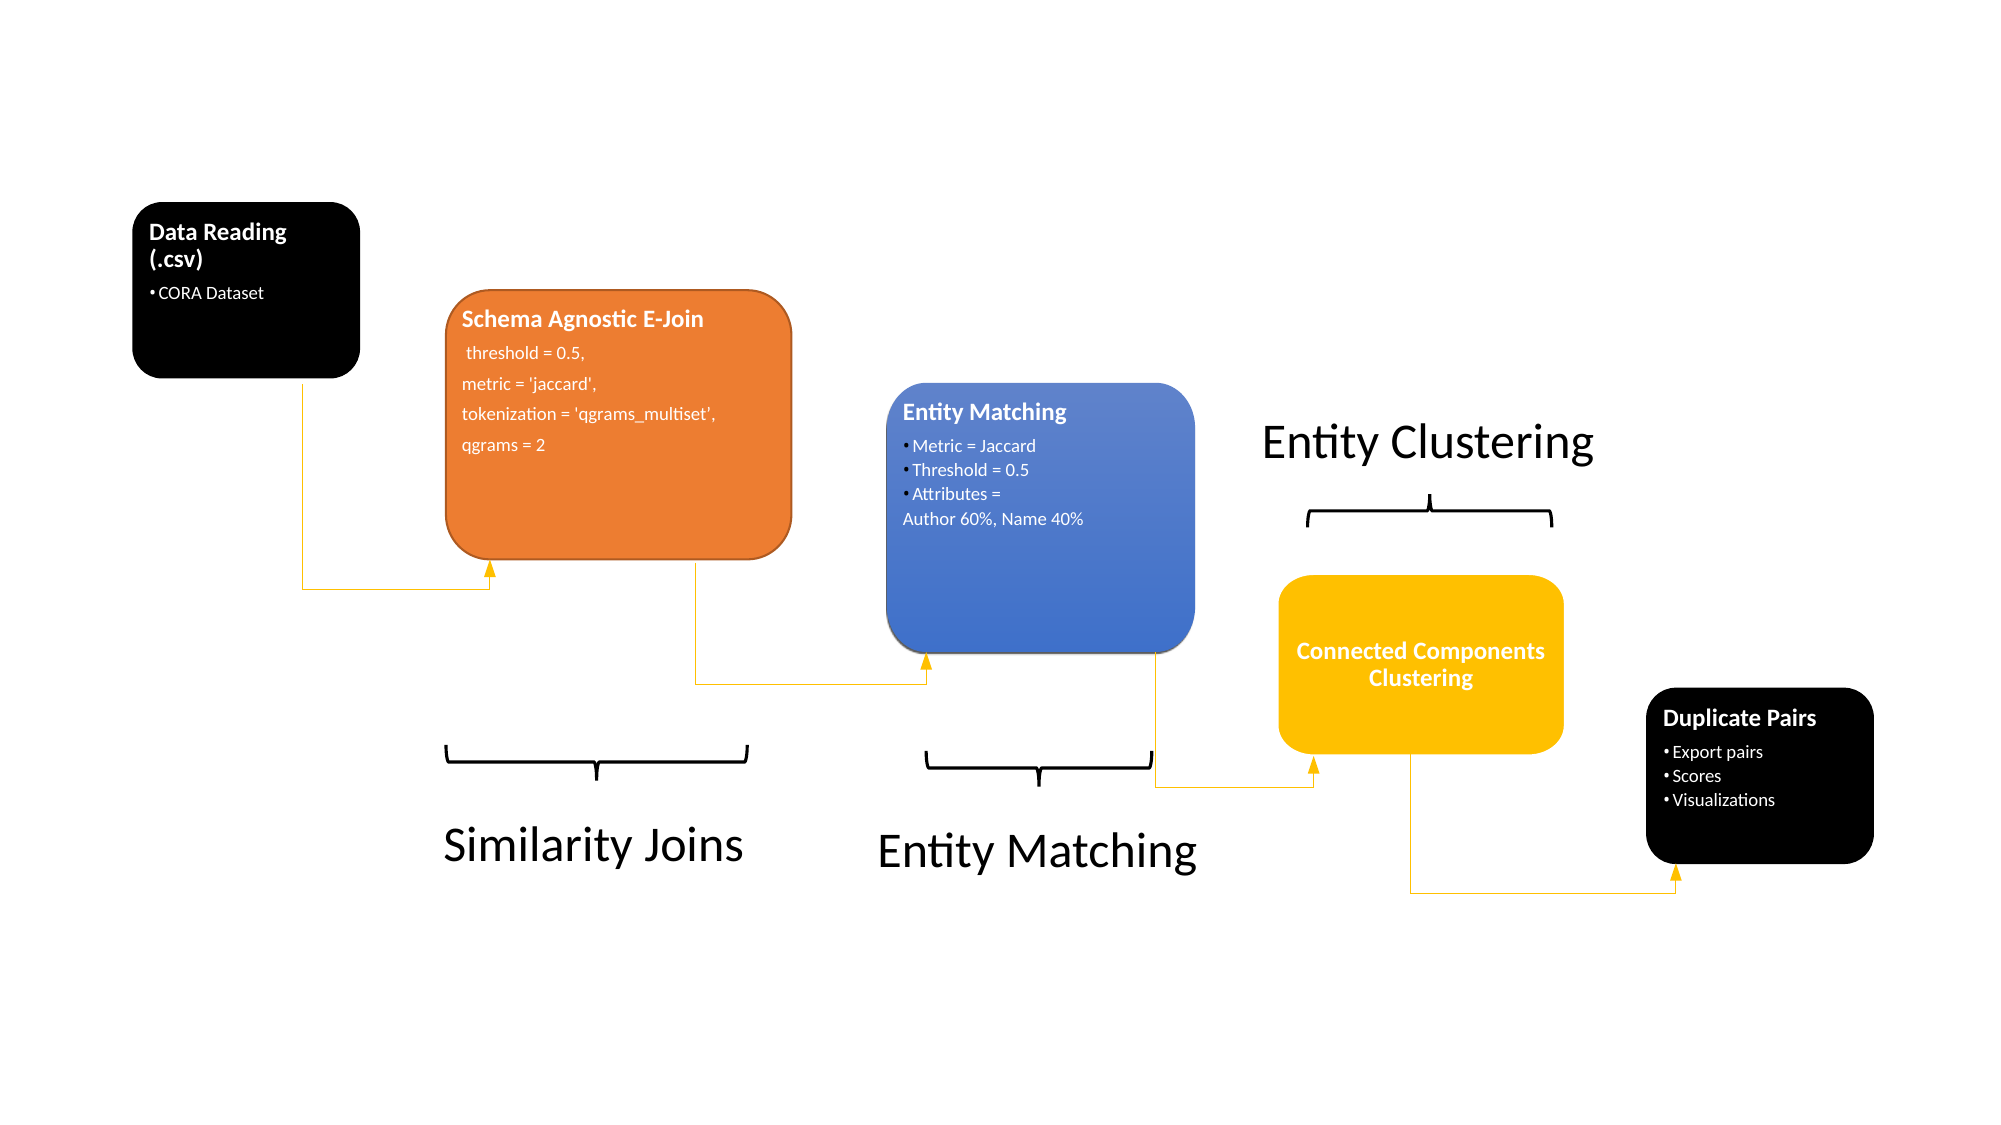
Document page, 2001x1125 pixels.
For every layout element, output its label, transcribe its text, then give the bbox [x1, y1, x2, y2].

text_box Duplicate Pairs Export pairs Scores Visualizations [1647, 688, 1873, 864]
text_box Connected Components Clustering [1276, 573, 1566, 756]
text_box Data Reading (.csv) CORA Dataset [133, 203, 360, 378]
text_box Entity Clustering [1246, 400, 1613, 477]
text_box Schema Agnostic Ε-Join threshold = 0.5, metric = 'jaccard', tokenization = 'qgrams_multiset’, qgrams = 2 [445, 290, 792, 560]
text_box Entity Matching [862, 809, 1216, 886]
text_box Similarity Joins [428, 803, 762, 880]
text_box Entity Matching Metric = Jaccard Threshold = 0.5 Attributes = Author 60%, Name 40% [886, 382, 1196, 652]
